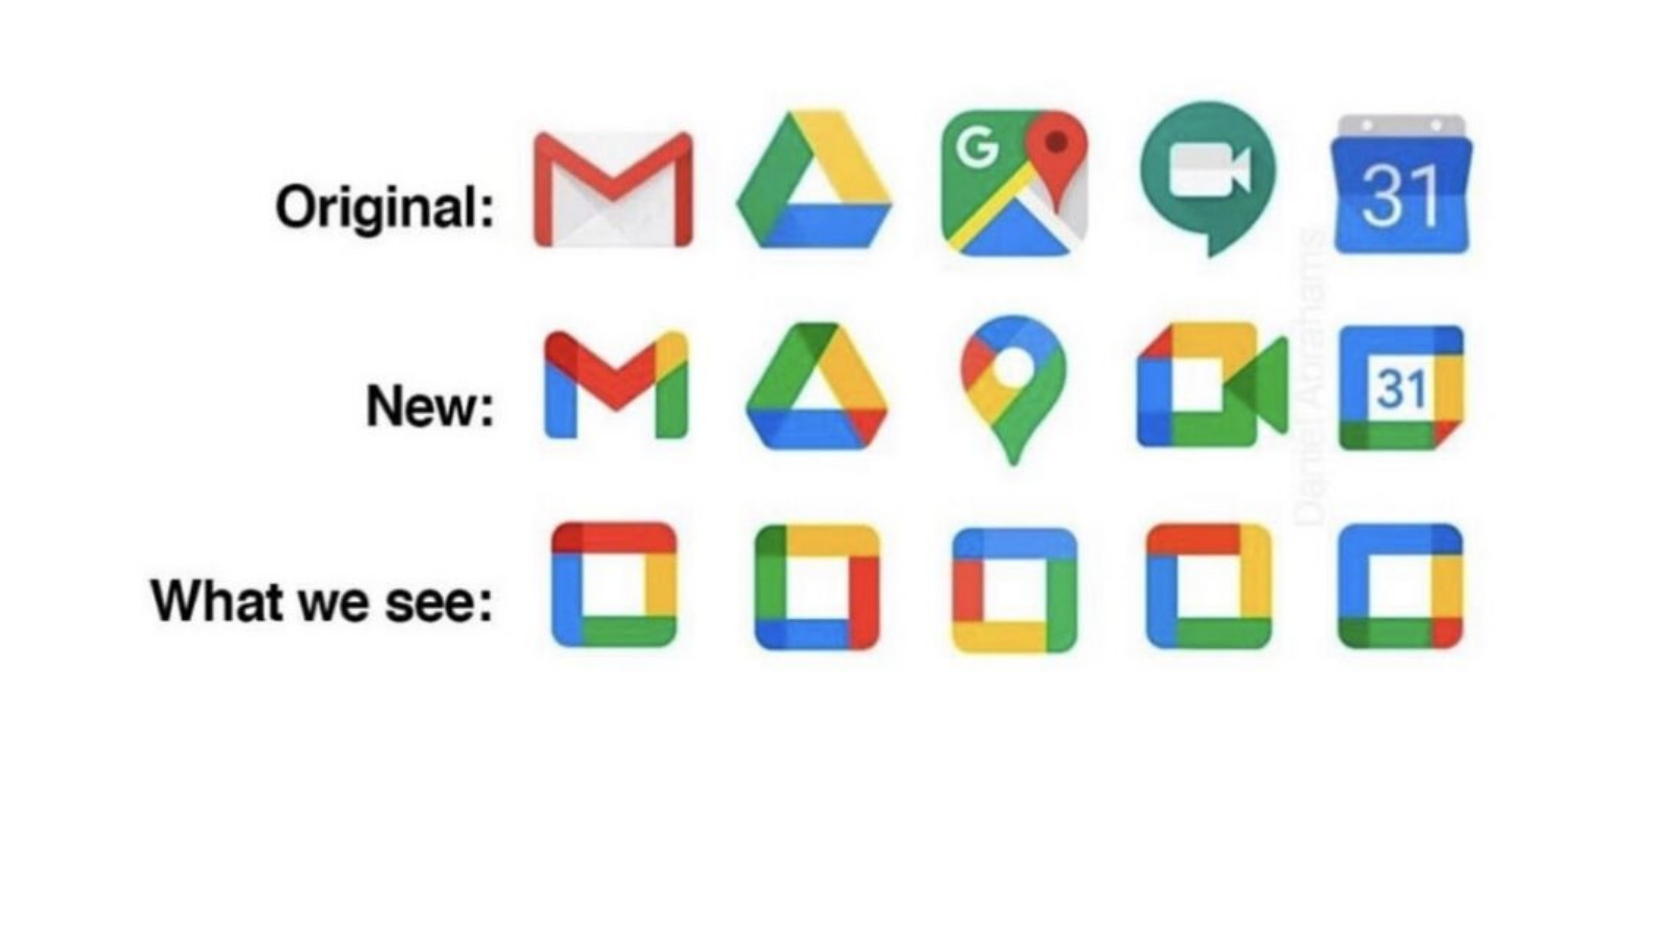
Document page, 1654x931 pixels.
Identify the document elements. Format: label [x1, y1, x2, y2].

picture [82, 37, 1583, 839]
